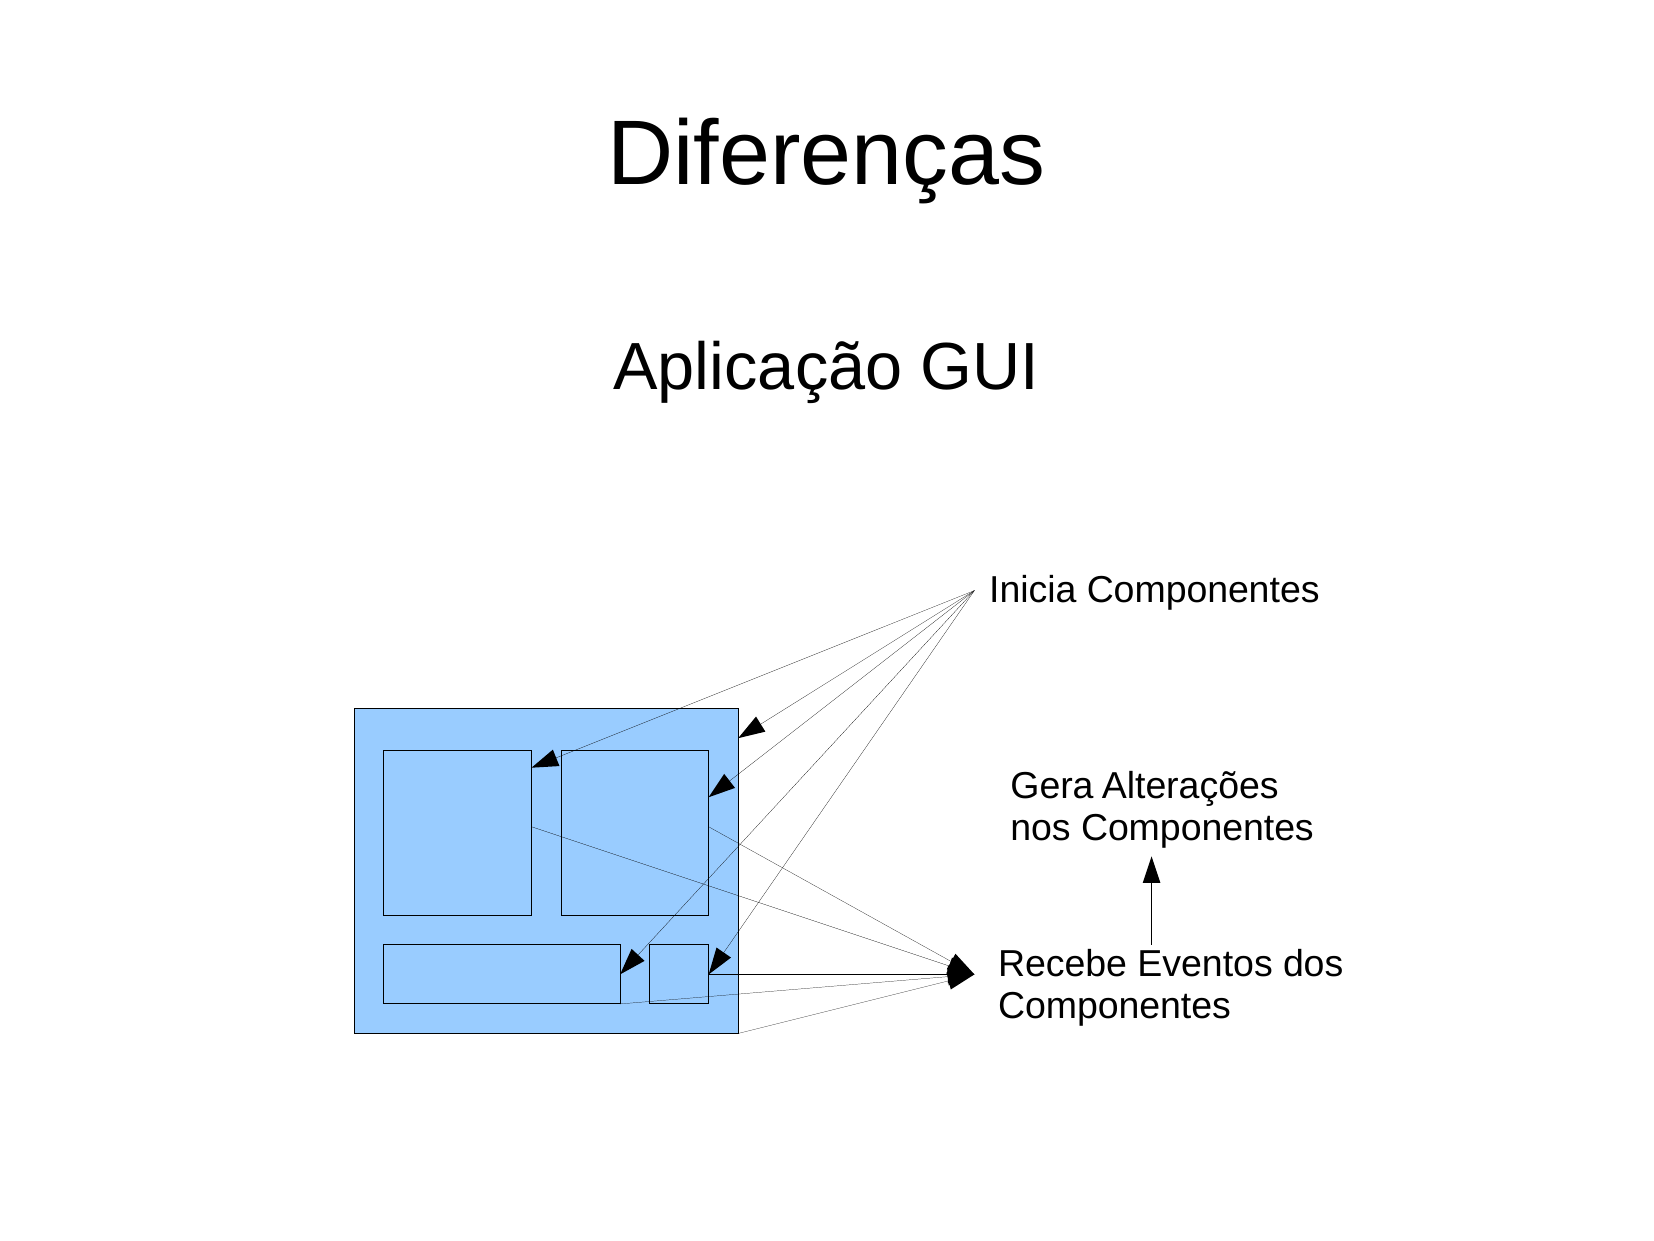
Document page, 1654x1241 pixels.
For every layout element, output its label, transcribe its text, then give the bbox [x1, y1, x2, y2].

text_box [711, 933, 739, 974]
title Diferenças [82, 49, 1571, 257]
subtitle Aplicação GUI [82, 290, 1571, 443]
text_box [705, 847, 739, 895]
text_box Gera Alterações nos Componentes [995, 757, 1329, 857]
text_box Inicia Componentes [974, 561, 1335, 618]
text_box Recebe Eventos dos Componentes [983, 934, 1359, 1034]
text_box [354, 708, 739, 1034]
